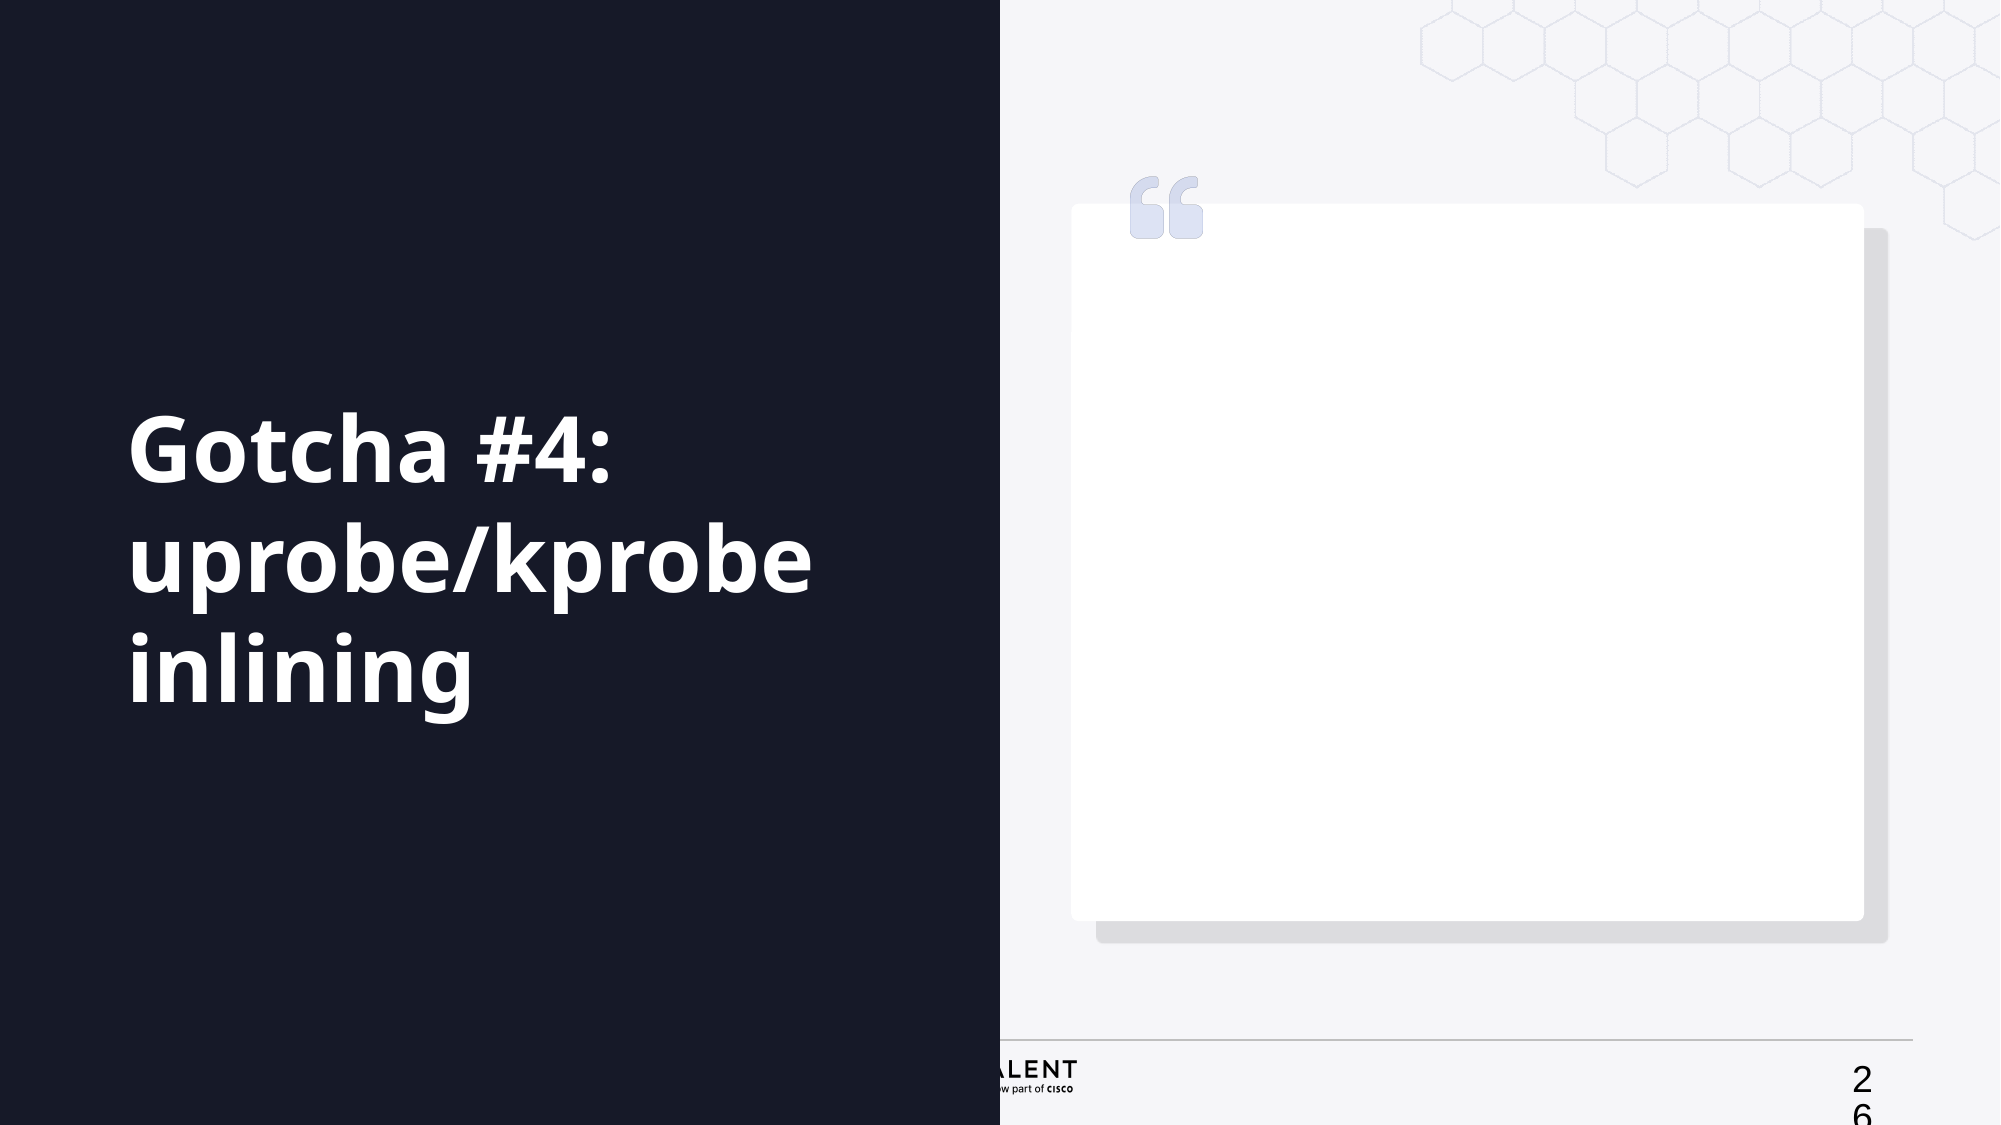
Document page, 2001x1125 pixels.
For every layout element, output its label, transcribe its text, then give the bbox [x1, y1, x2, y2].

picture [1858, 1116, 1868, 1125]
picture [1000, 0, 2000, 1125]
list Gotcha #4: uprobe/kprobe inlining [110, 383, 871, 621]
